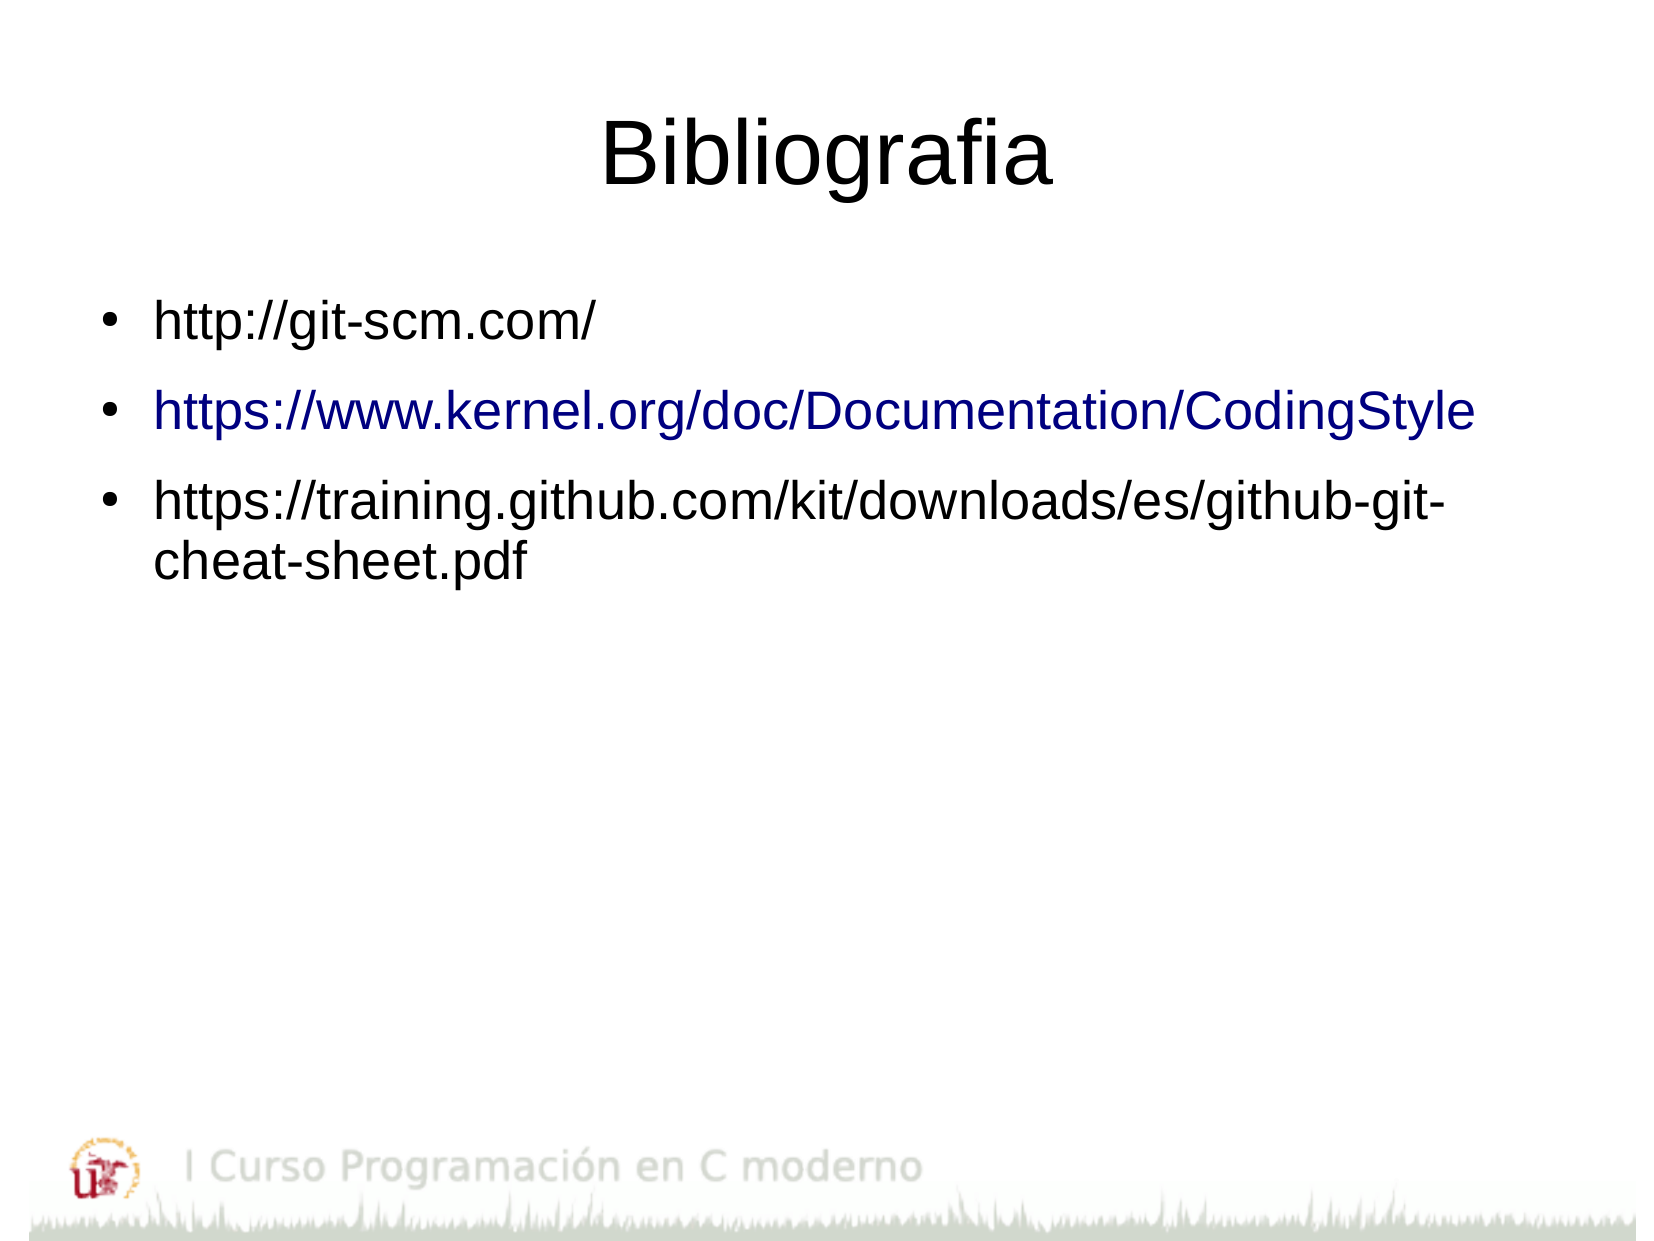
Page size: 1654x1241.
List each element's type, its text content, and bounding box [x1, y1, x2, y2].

picture [29, 1133, 1636, 1241]
title Bibliografia [82, 49, 1571, 257]
list http://git-scm.com/ https://www.kernel.org/doc/Documentation/CodingStyle https://training.github.com/kit/downloads/es/github-git-cheat-sheet.pdf [82, 290, 1538, 1010]
